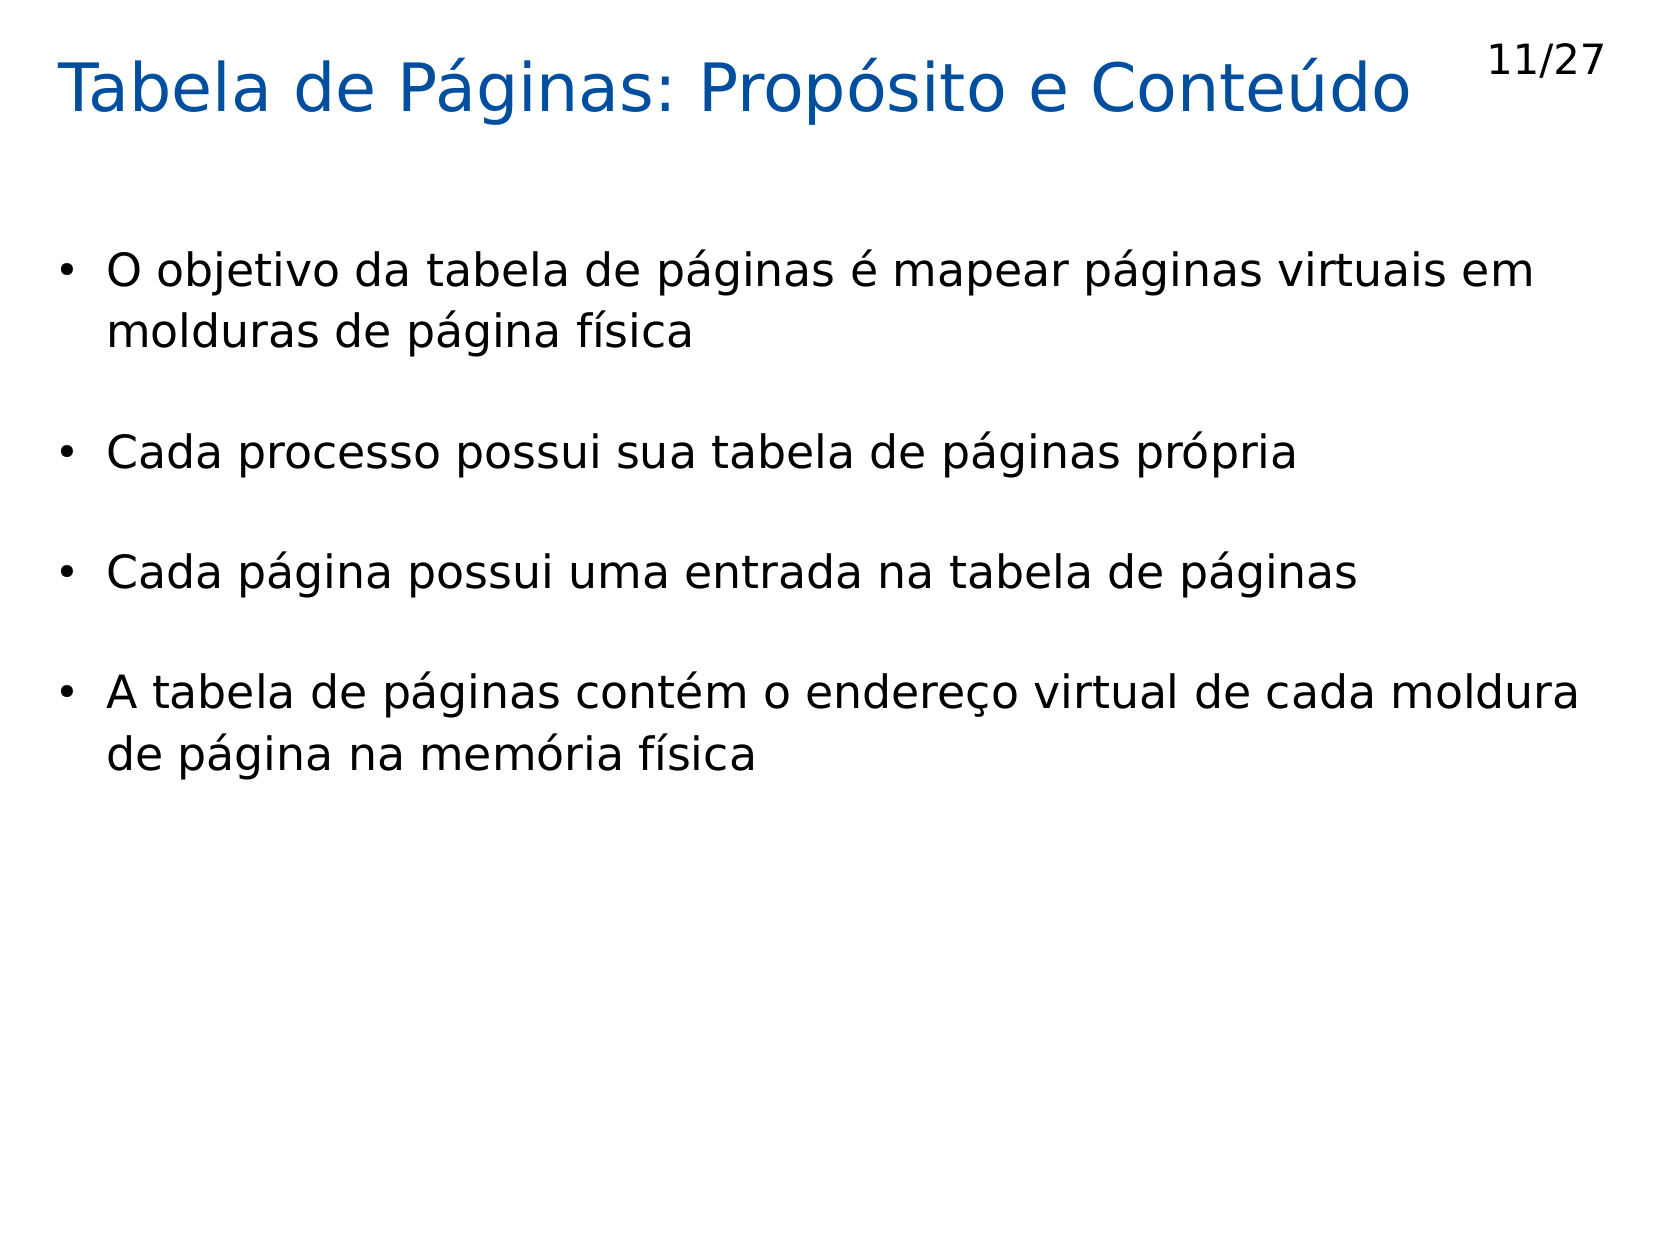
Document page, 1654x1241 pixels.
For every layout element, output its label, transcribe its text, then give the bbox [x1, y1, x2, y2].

list O objetivo da tabela de páginas é mapear páginas virtuais em molduras de página física Cada processo possui sua tabela de páginas própria Cada página possui uma entrada na tabela de páginas A tabela de páginas contém o endereço virtual de cada moldura de página na memória física [59, 236, 1595, 1211]
title Tabela de Páginas: Propósito e Conteúdo [59, 29, 1506, 148]
